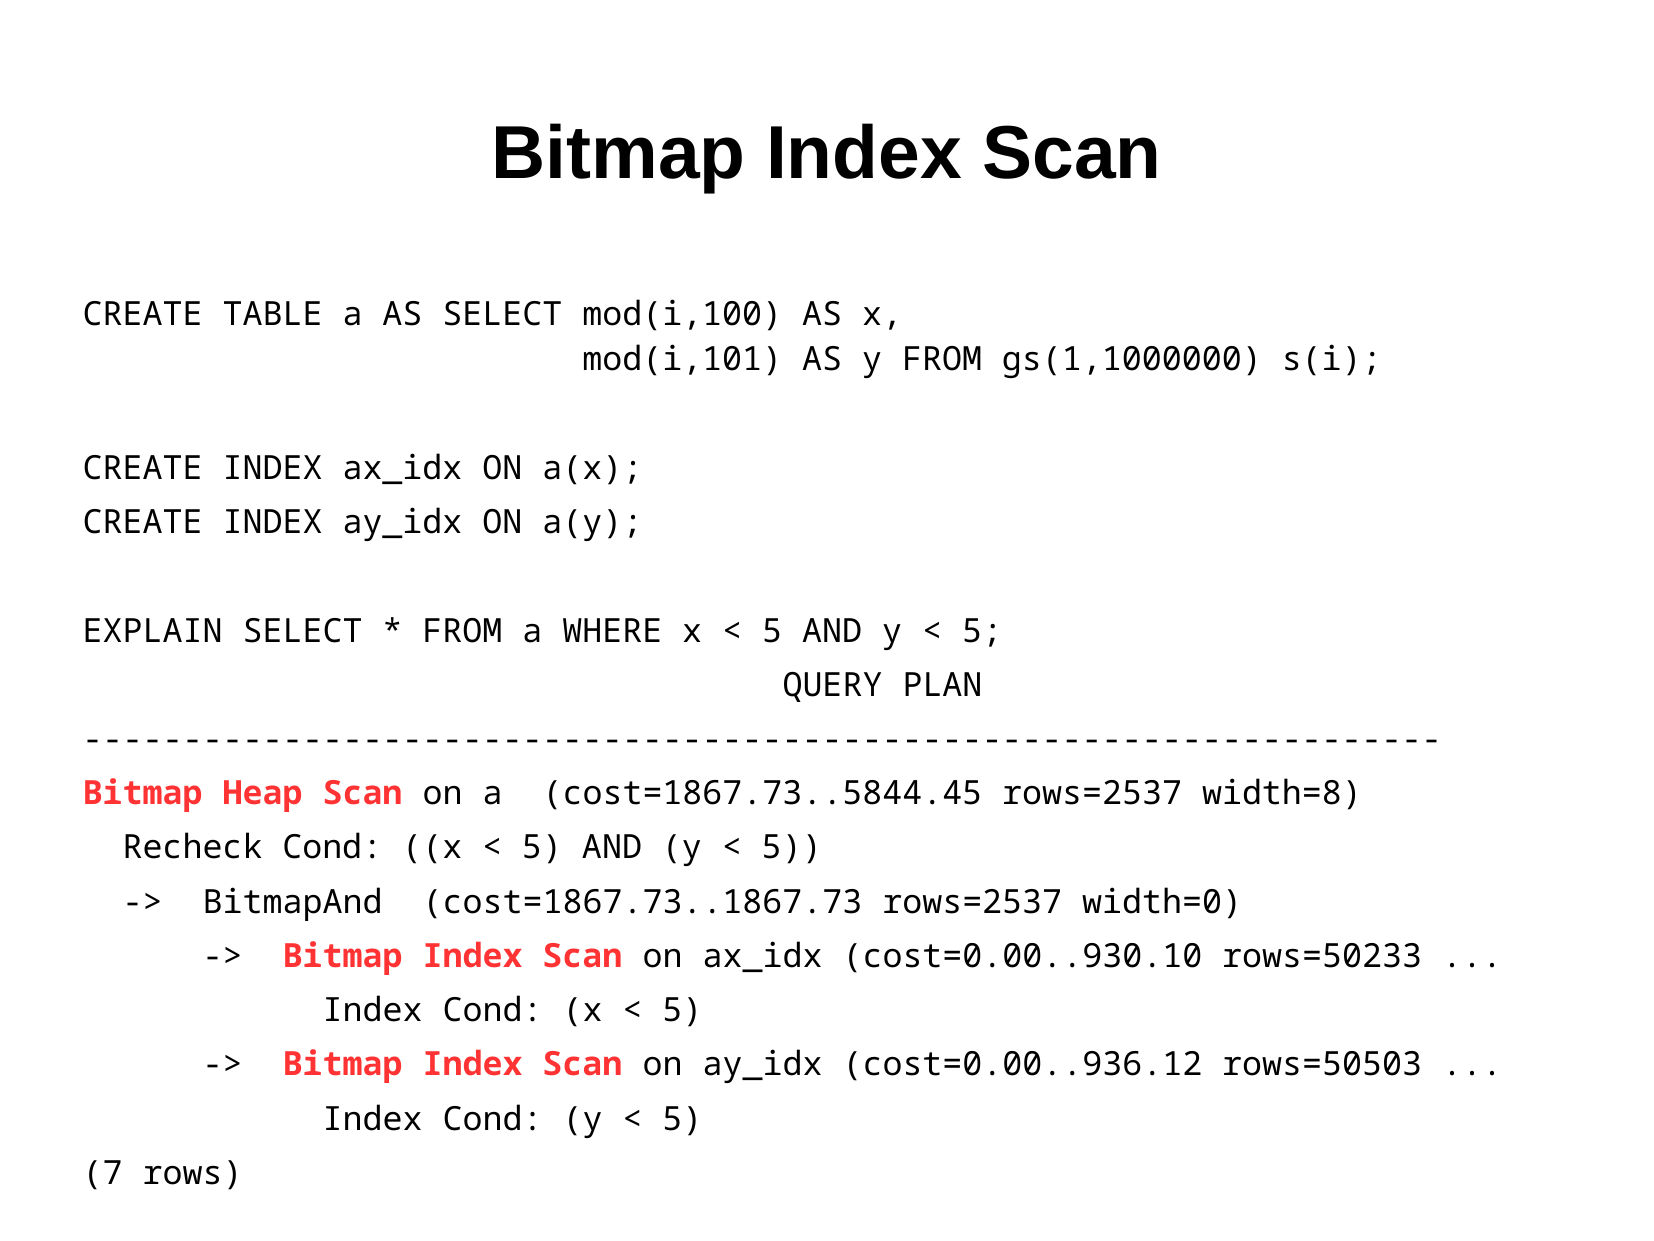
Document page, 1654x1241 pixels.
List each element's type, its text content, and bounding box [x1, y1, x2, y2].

title Bitmap Index Scan [82, 49, 1571, 257]
list CREATE TABLE a AS SELECT mod(i,100) AS x, mod(i,101) AS y FROM gs(1,1000000) s(i); CREATE INDEX ax_idx ON a(x); CREATE INDEX ay_idx ON a(y); EXPLAIN SELECT * FROM a WHERE x < 5 AND y < 5; QUERY PLAN -------------------------------------------------------------------- Bitmap Heap Scan on a (cost=1867.73..5844.45 rows=2537 width=8) Recheck Cond: ((x < 5) AND (y < 5)) -> BitmapAnd (cost=1867.73..1867.73 rows=2537 width=0) -> Bitmap Index Scan on ax_idx (cost=0.00..930.10 rows=50233 ... Index Cond: (x < 5) -> Bitmap Index Scan on ay_idx (cost=0.00..936.12 rows=50503 ... Index Cond: (y < 5) (7 rows) [82, 290, 1538, 1126]
